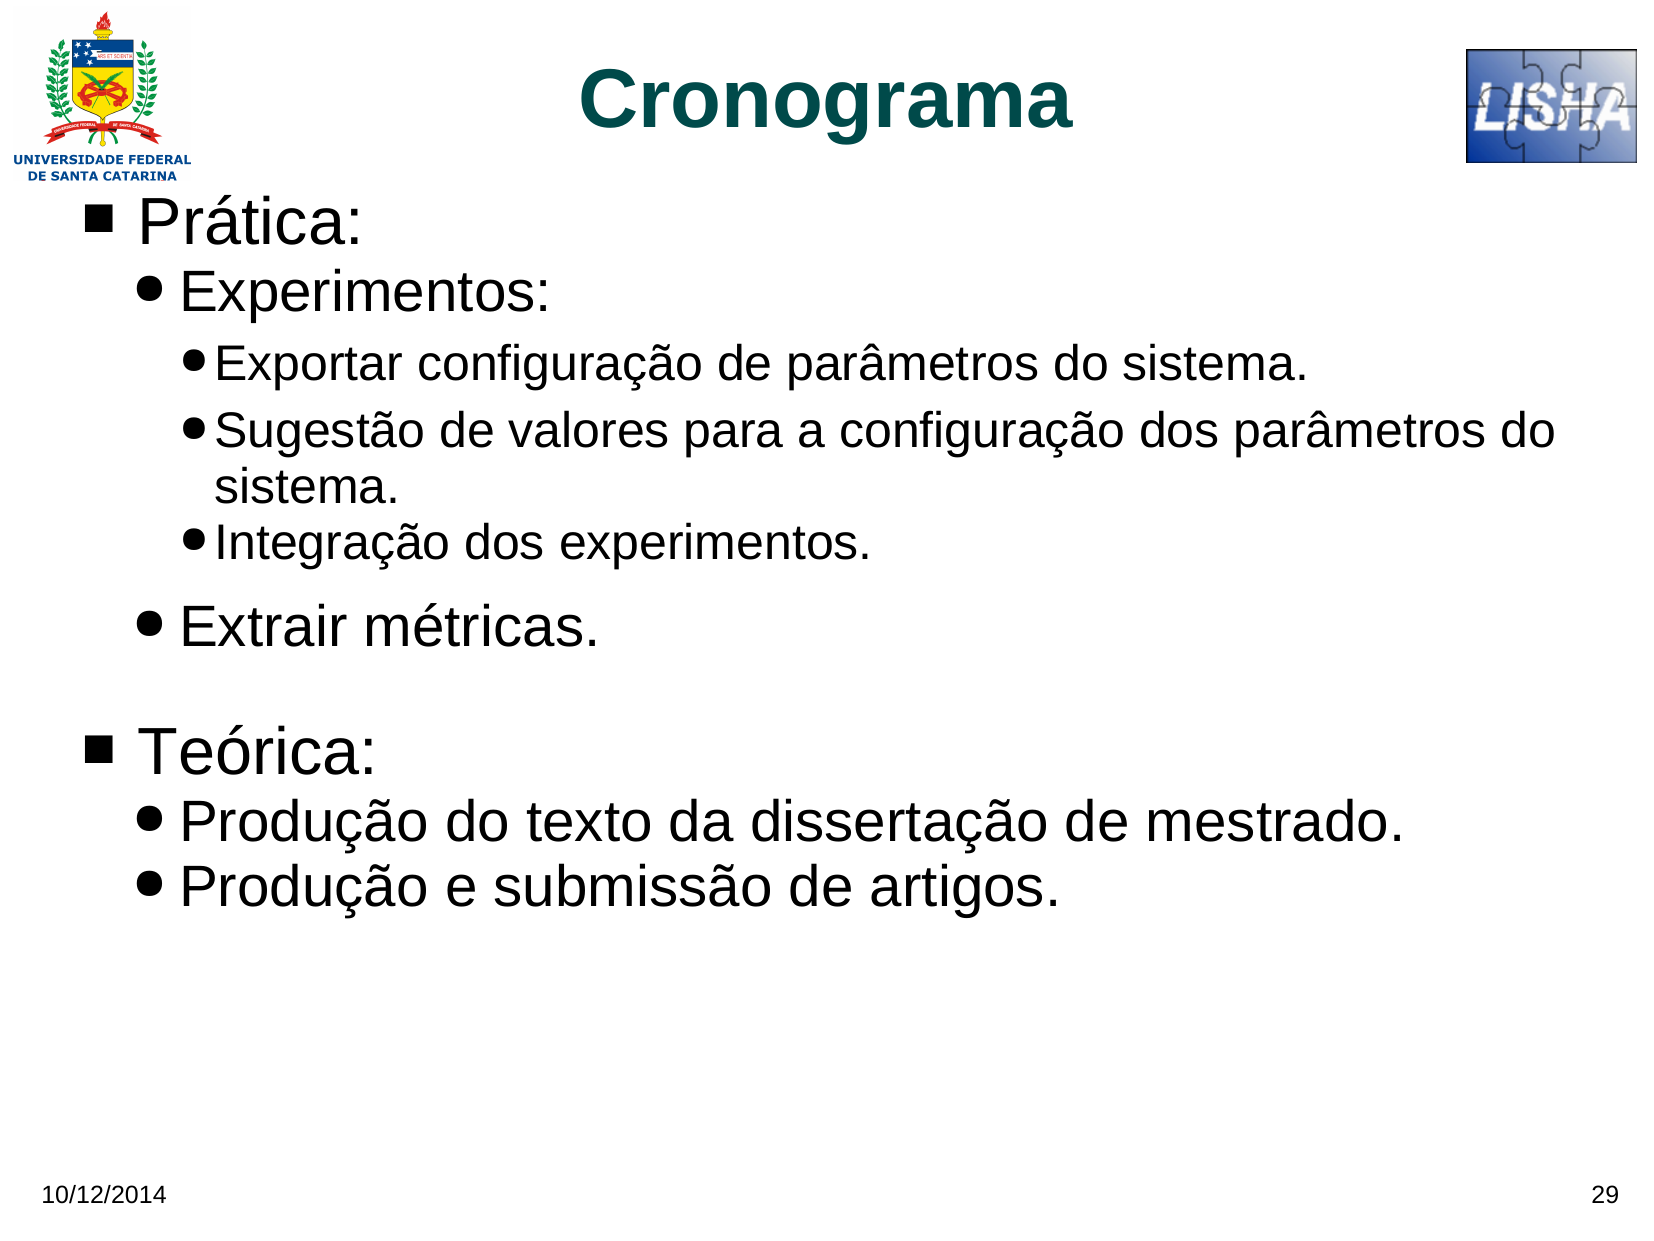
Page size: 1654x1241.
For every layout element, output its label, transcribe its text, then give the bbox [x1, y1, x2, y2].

picture [13, 6, 191, 181]
title Cronograma [190, 27, 1461, 183]
list Prática: Experimentos: Exportar configuração de parâmetros do sistema. Sugestão de valores para a configuração dos parâmetros do sistema. Integração dos experimentos. Extrair métricas. Teórica: Produção do texto da dissertação de mestrado. Produção e submissão de artigos. [37, 183, 1613, 1122]
picture [1466, 49, 1637, 163]
